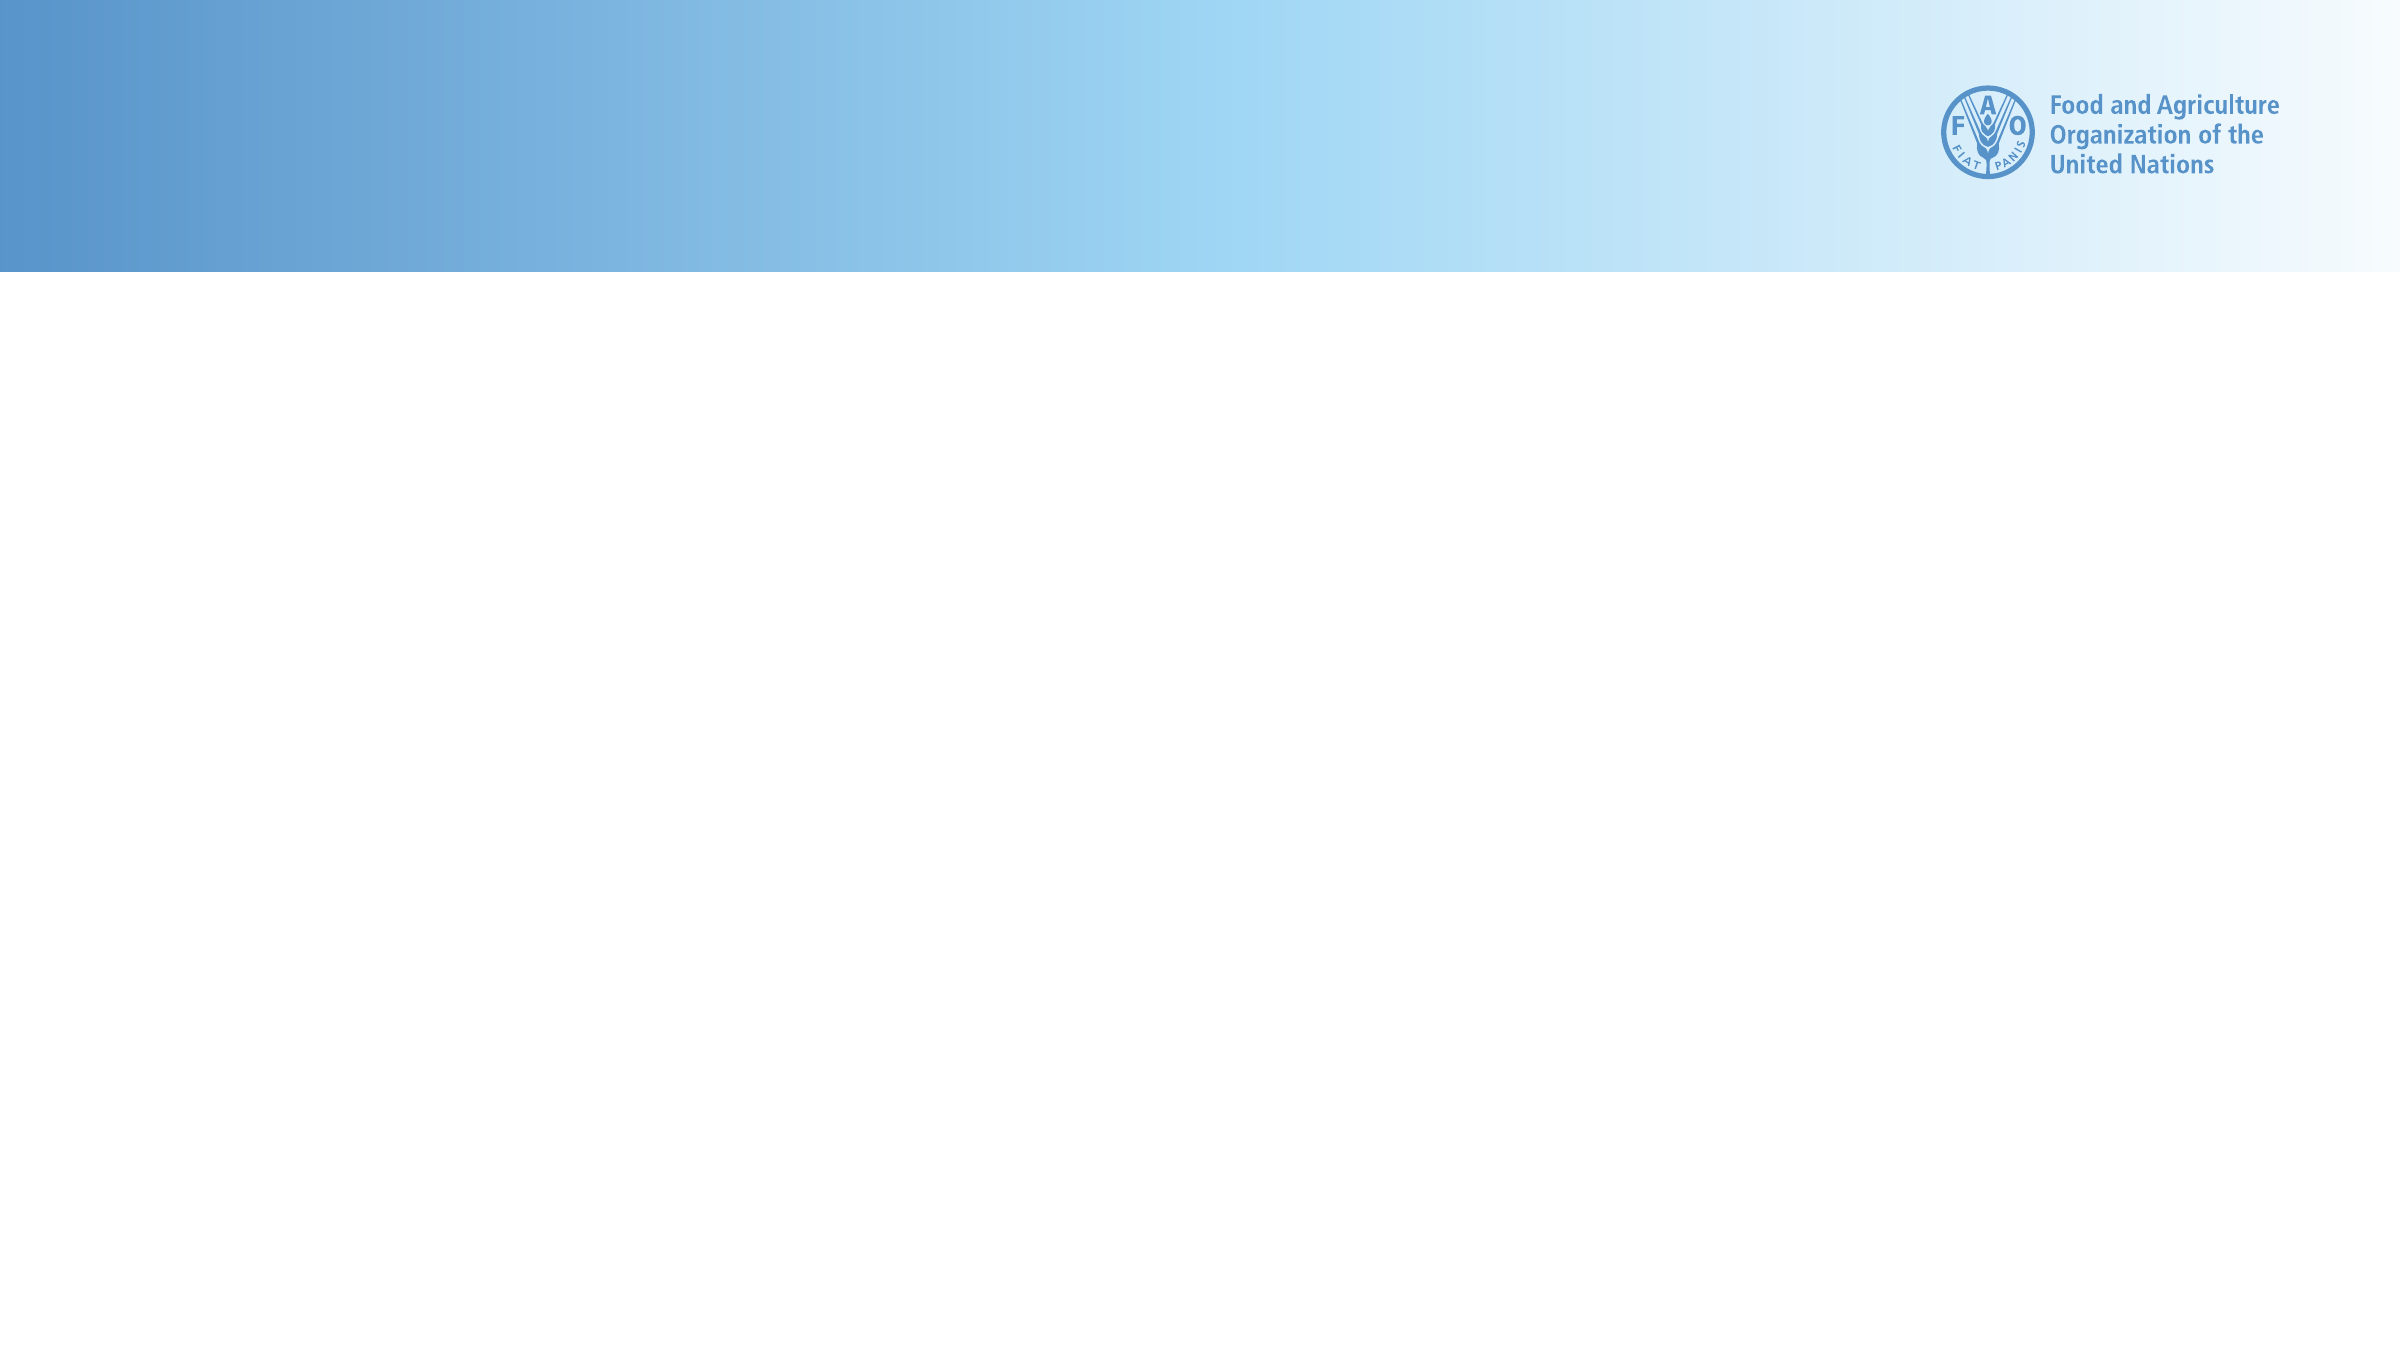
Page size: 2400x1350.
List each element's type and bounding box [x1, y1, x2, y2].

picture [0, 0, 2400, 272]
